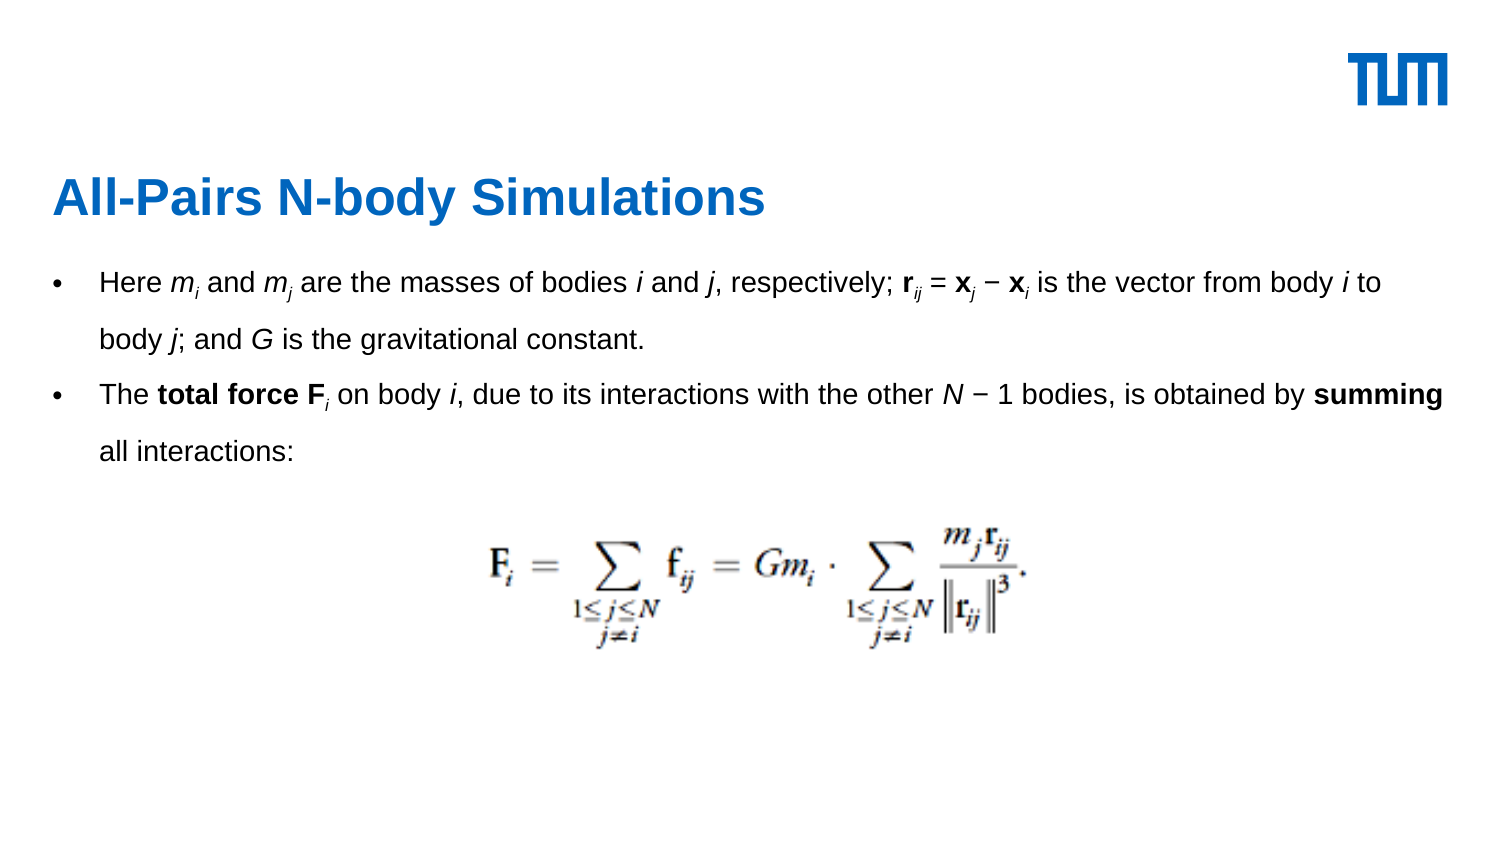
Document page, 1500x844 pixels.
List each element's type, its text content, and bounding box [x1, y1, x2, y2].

title All-Pairs N-body Simulations [52, 159, 1449, 223]
picture [467, 522, 1033, 665]
list Here mi and mj are the masses of bodies i and j, respectively; rij = xj − xi is the vector from body i to body j; and G is the gravitational constant. The total force Fi on body i, due to its interactions with the other N − 1 bodies, is obtained by summing all interactions: [52, 243, 1449, 793]
